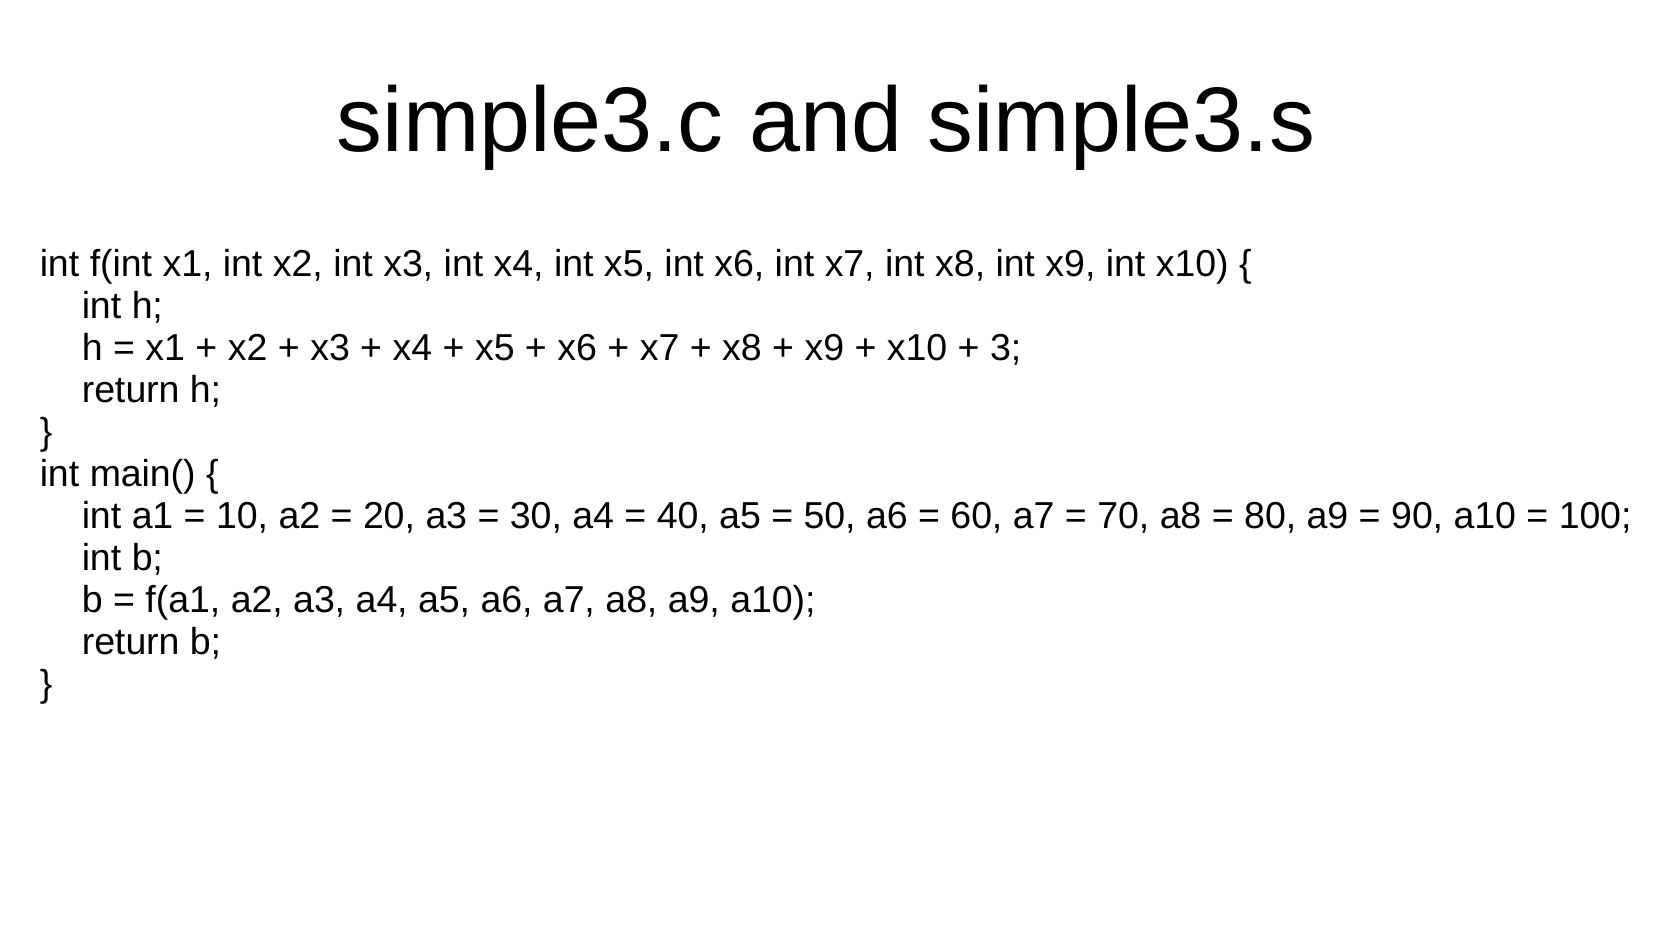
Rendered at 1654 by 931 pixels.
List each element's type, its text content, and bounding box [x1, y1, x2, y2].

text_box int f(int x1, int x2, int x3, int x4, int x5, int x6, int x7, int x8, int x9, int x10) { int h; h = x1 + x2 + x3 + x4 + x5 + x6 + x7 + x8 + x9 + x10 + 3; return h; } int main() { int a1 = 10, a2 = 20, a3 = 30, a4 = 40, a5 = 50, a6 = 60, a7 = 70, a8 = 80, a9 = 90, a10 = 100; int b; b = f(a1, a2, a3, a4, a5, a6, a7, a8, a9, a10); return b; } [25, 234, 1648, 712]
title simple3.c and simple3.s [82, 37, 1571, 193]
